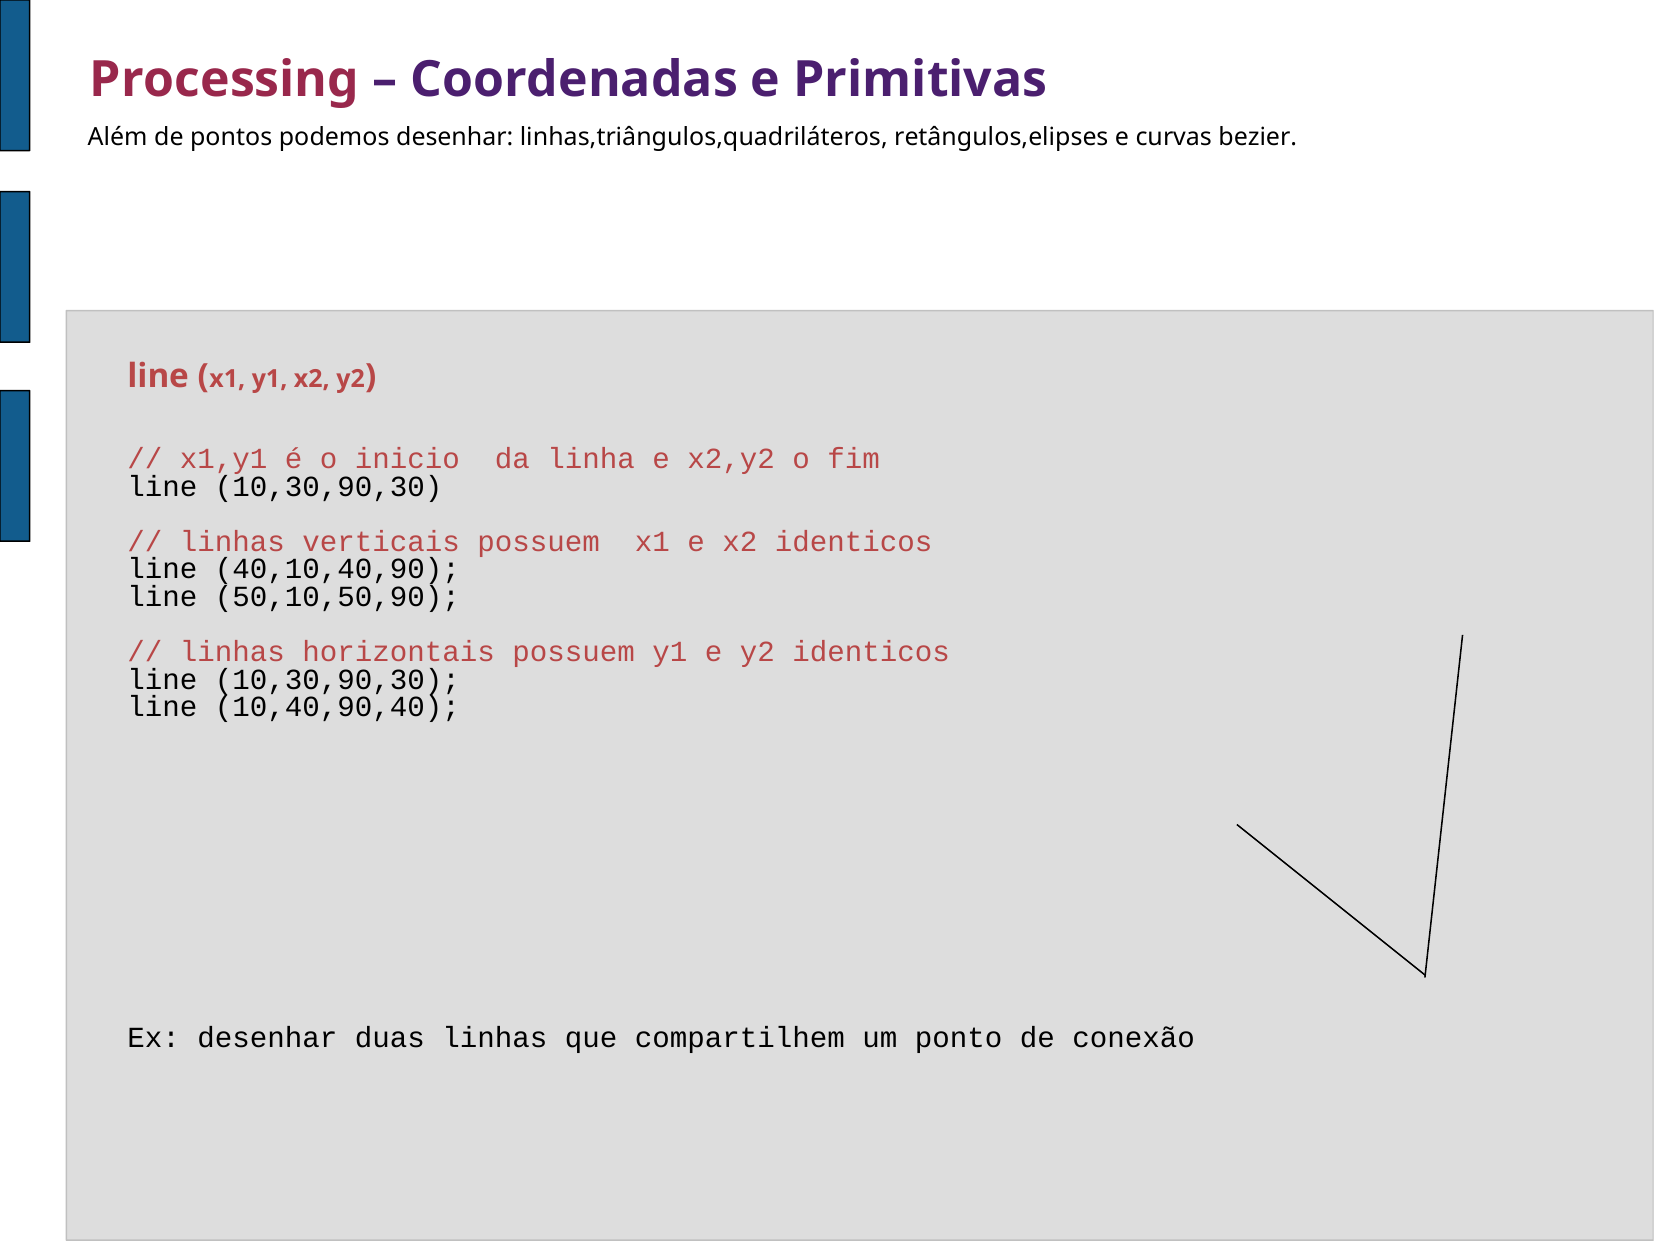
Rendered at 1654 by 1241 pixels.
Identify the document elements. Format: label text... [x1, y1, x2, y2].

text_box line (x1, y1, x2, y2) // x1,y1 é o inicio da linha e x2,y2 o fim line (10,30,90,30) // linhas verticais possuem x1 e x2 identicos line (40,10,40,90); line (50,10,50,90); // linhas horizontais possuem y1 e y2 identicos line (10,30,90,30); line (10,40,90,40); Ex: desenhar duas linhas que compartilhem um ponto de conexão [112, 345, 1210, 1131]
text_box Processing – Coordenadas e Primitivas [75, 37, 1351, 112]
text_box Além de pontos podemos desenhar: linhas,triângulos,quadriláteros, retângulos,elipses e curvas bezier. [72, 112, 1392, 158]
